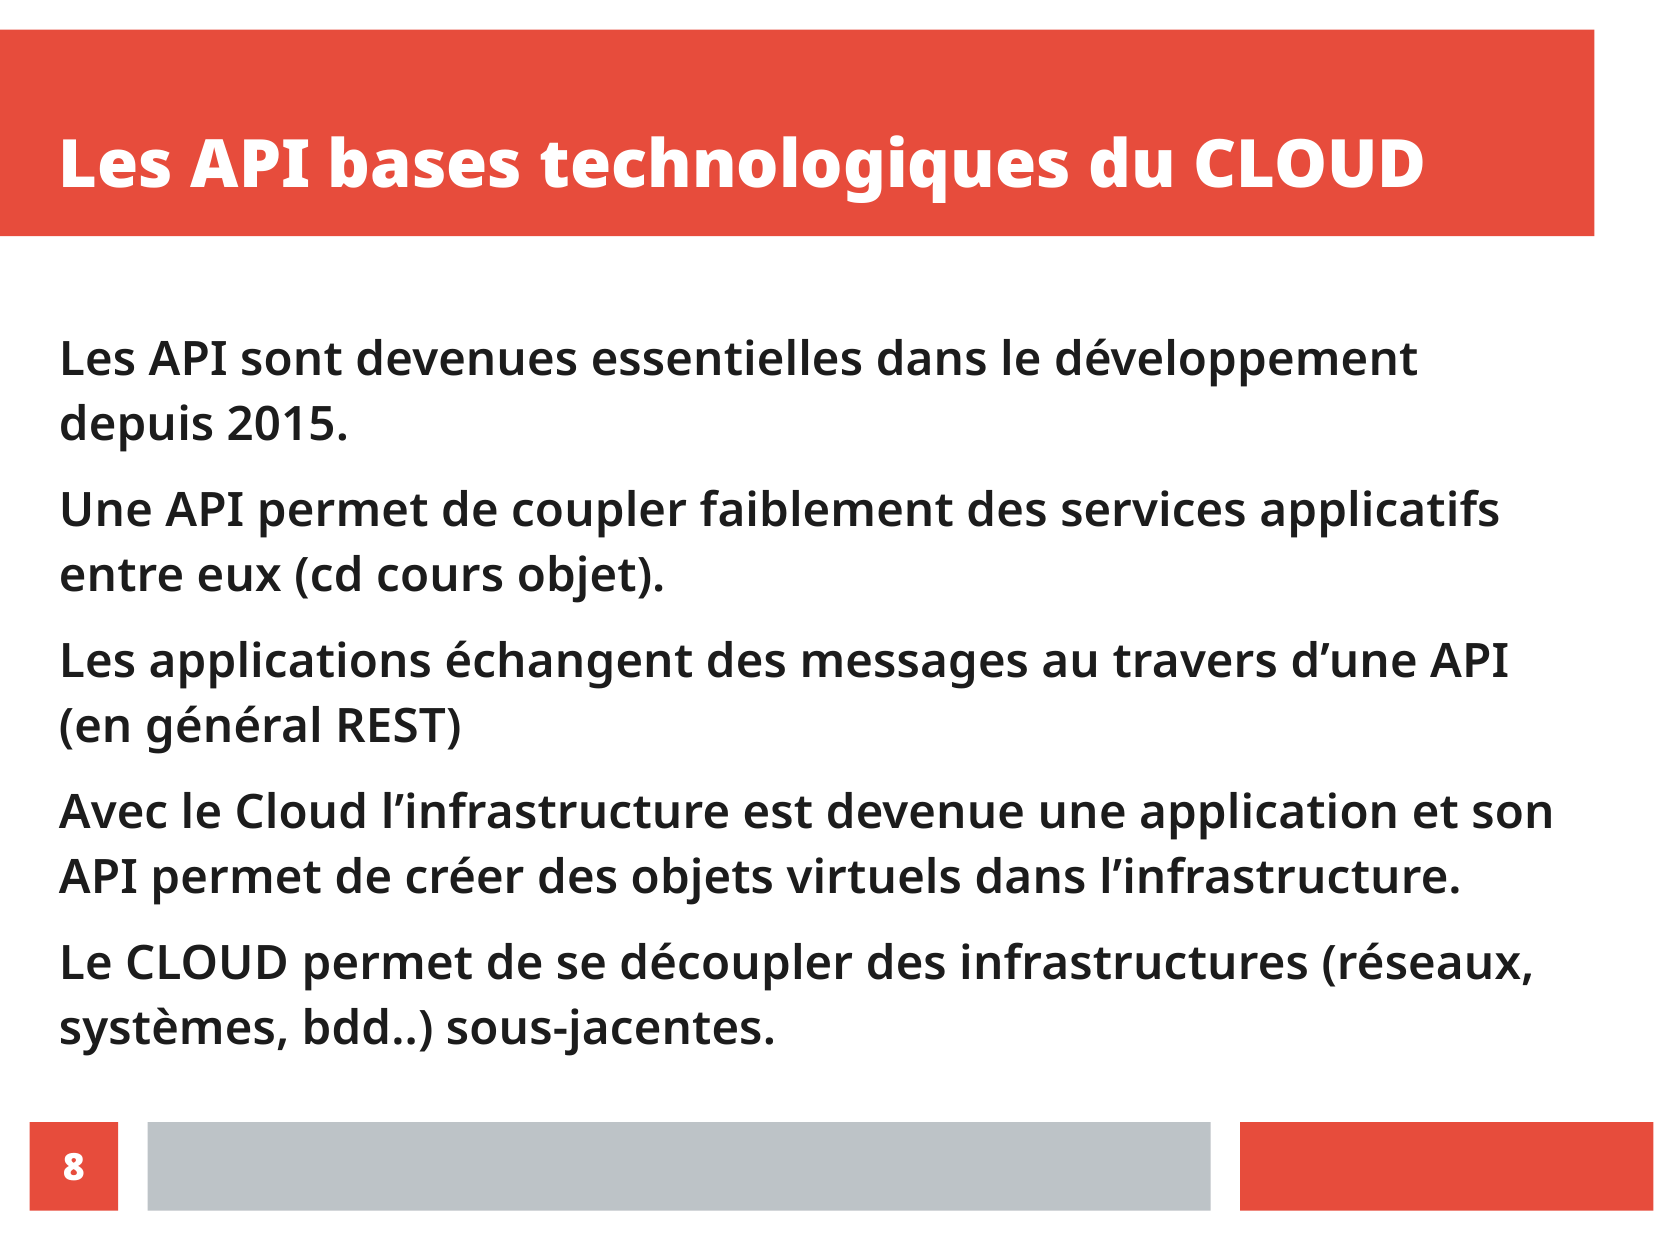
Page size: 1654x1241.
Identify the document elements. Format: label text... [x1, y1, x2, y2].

title Les API bases technologiques du CLOUD [59, 59, 1595, 207]
list Les API sont devenues essentielles dans le développement depuis 2015. Une API permet de coupler faiblement des services applicatifs entre eux (cd cours objet). Les applications échangent des messages au travers d’une API (en général REST) Avec le Cloud l’infrastructure est devenue une application et son API permet de créer des objets virtuels dans l’infrastructure. Le CLOUD permet de se découpler des infrastructures (réseaux, systèmes, bdd..) sous-jacentes. [59, 324, 1565, 1093]
